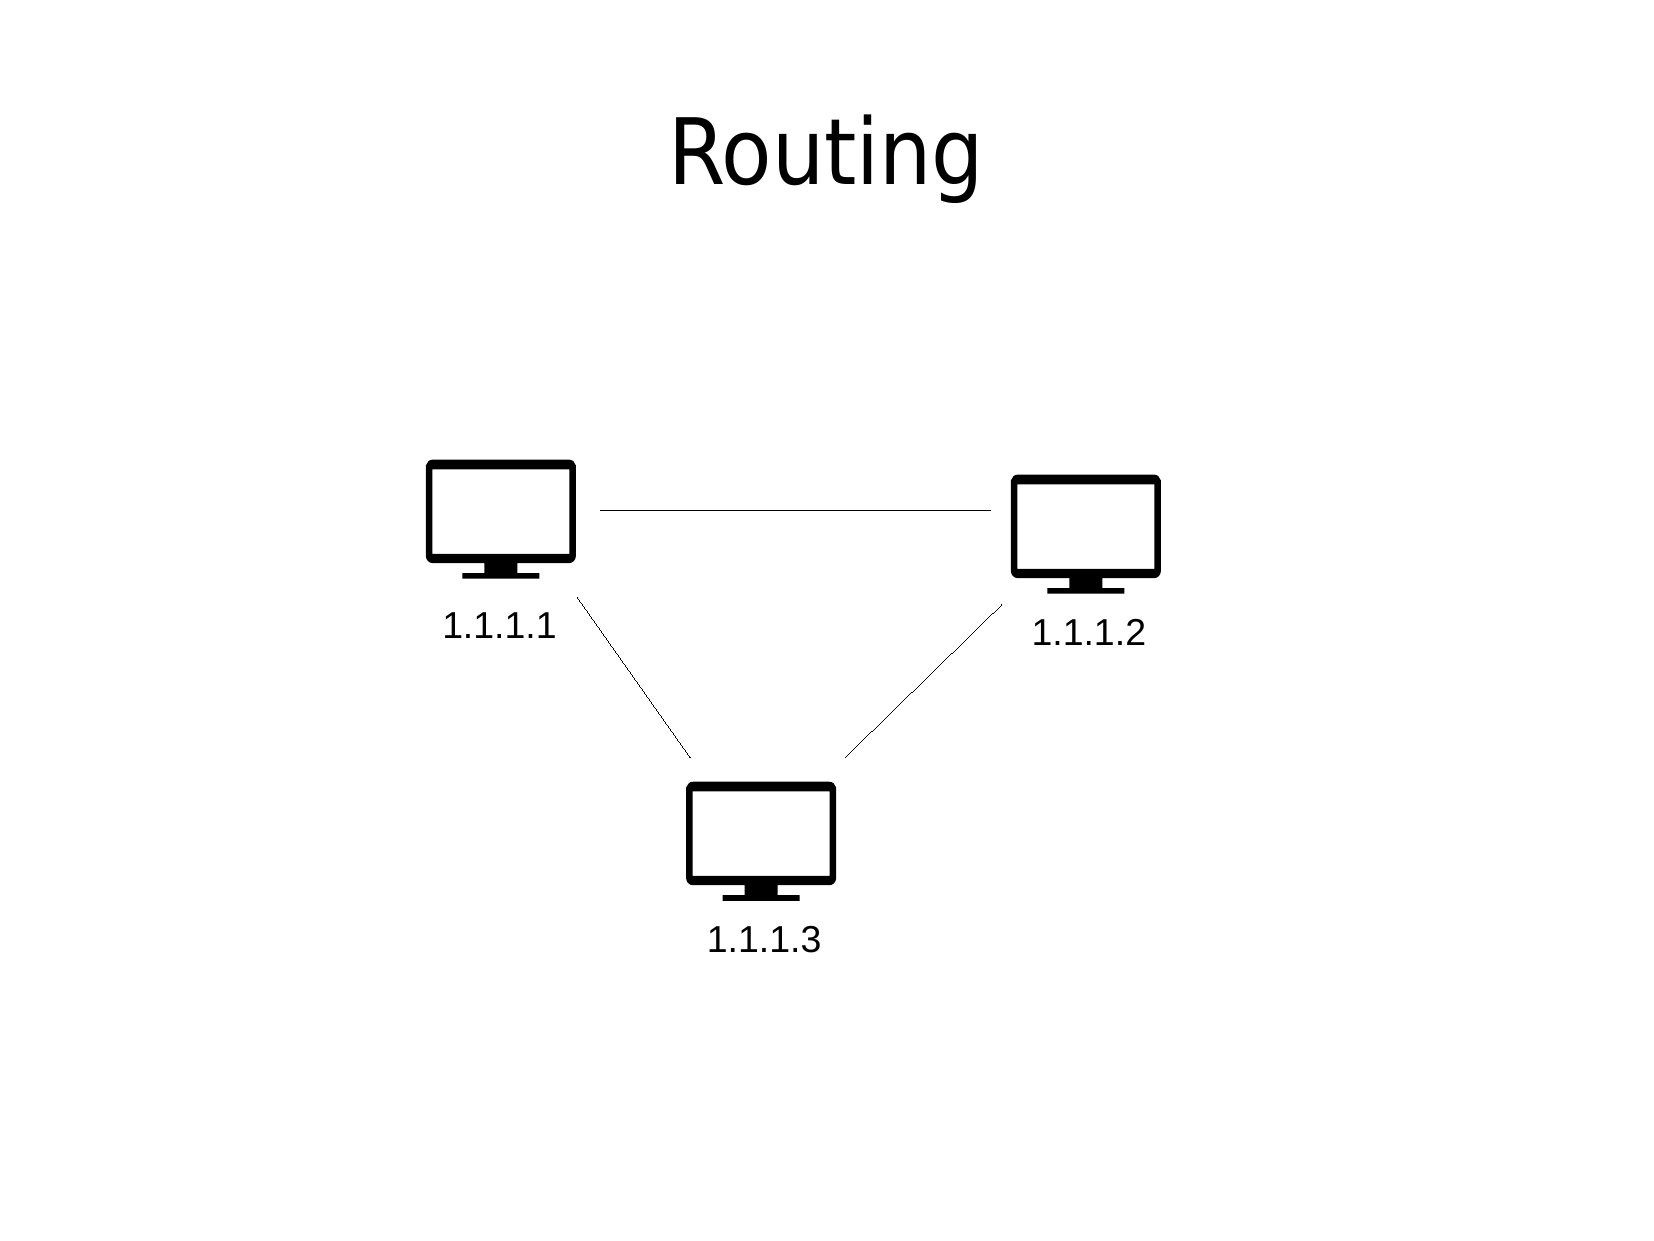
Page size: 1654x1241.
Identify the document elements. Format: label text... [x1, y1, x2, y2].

text_box 1.1.1.3 [692, 911, 843, 969]
picture [416, 435, 586, 645]
picture [677, 757, 846, 968]
text_box 1.1.1.1 [427, 597, 578, 655]
picture [1001, 450, 1171, 660]
title Routing [82, 49, 1571, 257]
text_box 1.1.1.2 [1016, 604, 1167, 662]
